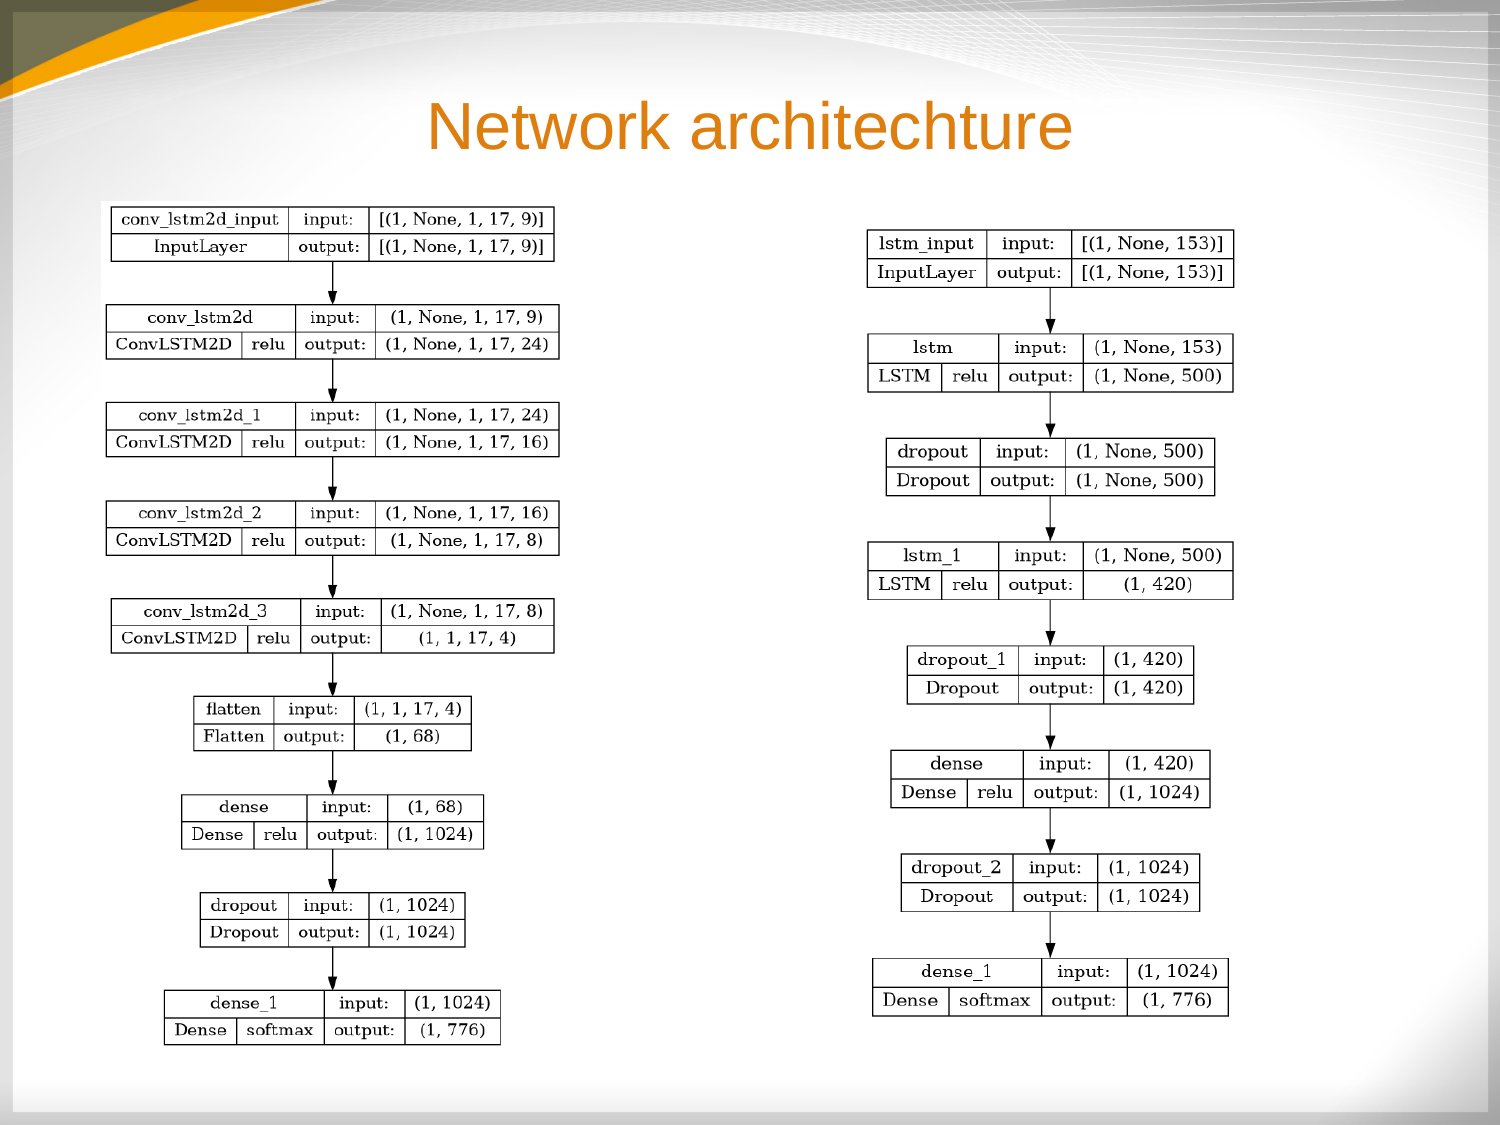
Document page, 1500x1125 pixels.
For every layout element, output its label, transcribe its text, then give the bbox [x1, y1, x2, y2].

text_box Network architechture [411, 74, 1090, 171]
picture [0, 0, 1500, 1125]
